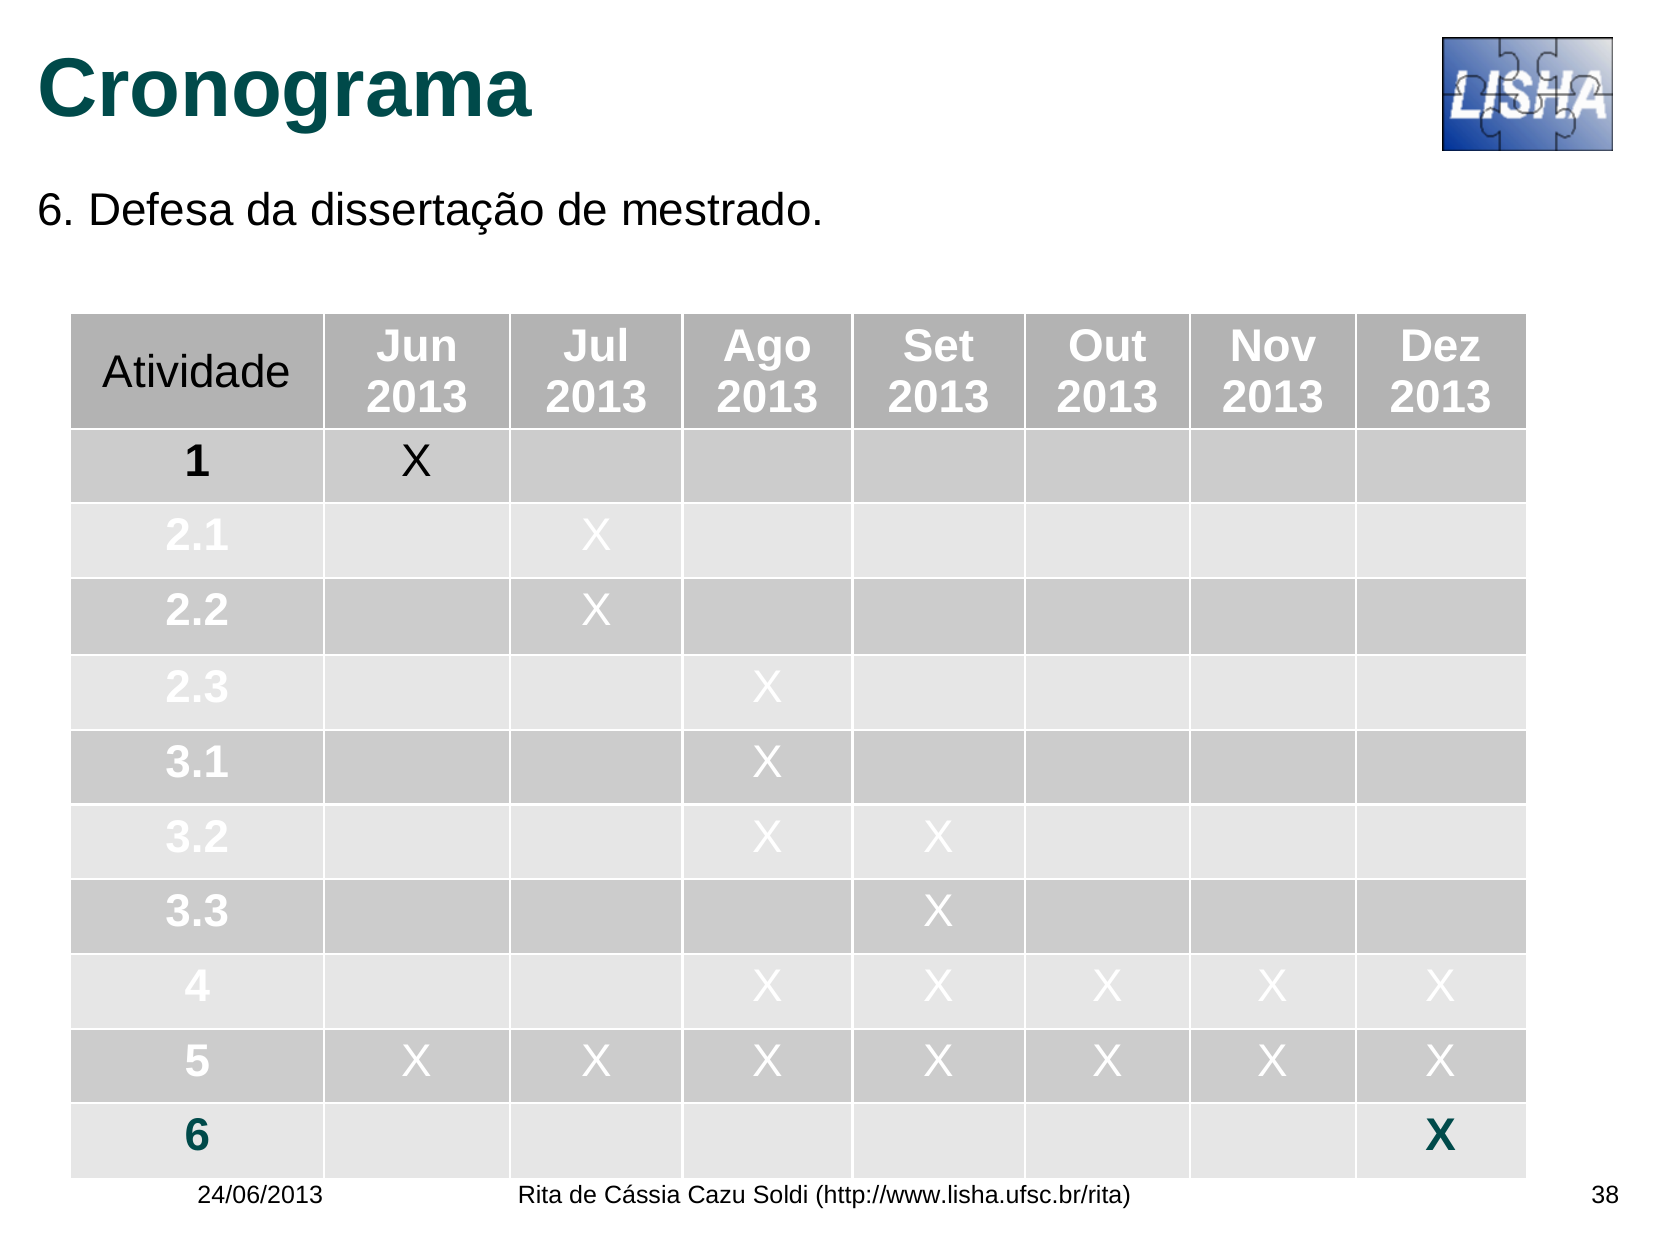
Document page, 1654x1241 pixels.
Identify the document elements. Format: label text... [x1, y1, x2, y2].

table_cell [511, 1104, 681, 1178]
table_cell 6 [71, 1104, 323, 1178]
table_cell [684, 430, 851, 502]
table_cell X [1026, 955, 1189, 1028]
list 6. Defesa da dissertação de mestrado. [37, 183, 1613, 296]
table_cell X [325, 1030, 509, 1102]
table_cell [1191, 731, 1355, 803]
table_cell [325, 731, 509, 803]
table_cell [1357, 430, 1526, 502]
table_cell 3.1 [71, 731, 323, 803]
table_cell [325, 579, 509, 654]
table_cell [325, 656, 509, 729]
table_cell [1026, 504, 1189, 577]
table_header Nov 2013 [1191, 314, 1355, 428]
table_cell [684, 504, 851, 577]
table_cell [854, 1104, 1024, 1178]
table_cell 1 [71, 430, 323, 502]
table_cell [1026, 731, 1189, 803]
table_cell X [684, 656, 851, 729]
table_cell [1191, 579, 1355, 654]
table_cell [1026, 579, 1189, 654]
table_header Set 2013 [854, 314, 1024, 428]
table_cell X [1357, 1030, 1526, 1102]
table_cell X [511, 1030, 681, 1102]
table_cell [1191, 1104, 1355, 1178]
table_cell [1357, 731, 1526, 803]
table_cell 2.1 [71, 504, 323, 577]
table_cell X [684, 731, 851, 803]
table_cell [1026, 806, 1189, 878]
table_cell [1191, 806, 1355, 878]
table_cell [854, 731, 1024, 803]
table_cell 3.3 [71, 880, 323, 953]
table_cell [511, 430, 681, 502]
table_cell [511, 955, 681, 1028]
table_header Jun 2013 [325, 314, 509, 428]
table_header Atividade [71, 314, 323, 428]
table_cell [511, 656, 681, 729]
table_cell [325, 955, 509, 1028]
table_header Out 2013 [1026, 314, 1189, 428]
table_header Ago 2013 [684, 314, 851, 428]
picture [1442, 37, 1613, 151]
table_cell [1026, 656, 1189, 729]
table_cell [1357, 880, 1526, 953]
table_cell X [854, 1030, 1024, 1102]
table_cell X [511, 504, 681, 577]
table_cell [1357, 656, 1526, 729]
table_cell [1191, 504, 1355, 577]
table_cell [684, 880, 851, 953]
table_cell X [1191, 1030, 1355, 1102]
table_cell X [1357, 955, 1526, 1028]
table_cell [1026, 880, 1189, 953]
table_header Dez 2013 [1357, 314, 1526, 428]
table_cell [1191, 656, 1355, 729]
table_cell [511, 806, 681, 878]
table_cell X [684, 955, 851, 1028]
table_cell [325, 880, 509, 953]
table_cell [1026, 430, 1189, 502]
table_cell X [854, 806, 1024, 878]
table_cell X [1357, 1104, 1526, 1178]
table_cell [1026, 1104, 1189, 1178]
table_cell [1357, 806, 1526, 878]
table_cell X [325, 430, 509, 502]
table_header Jul 2013 [511, 314, 681, 428]
table_cell [325, 806, 509, 878]
table_cell X [854, 955, 1024, 1028]
table_cell [854, 656, 1024, 729]
table_cell [511, 731, 681, 803]
table_cell X [684, 1030, 851, 1102]
table_cell 2.3 [71, 656, 323, 729]
table_cell X [854, 880, 1024, 953]
table_cell [684, 579, 851, 654]
table_cell [684, 1104, 851, 1178]
table_cell 2.2 [71, 579, 323, 654]
table_cell [854, 504, 1024, 577]
table_cell [854, 579, 1024, 654]
table_cell [1191, 430, 1355, 502]
table_cell X [1191, 955, 1355, 1028]
table_cell X [511, 579, 681, 654]
table_cell [1357, 579, 1526, 654]
title Cronograma [37, 37, 1426, 151]
table_cell 5 [71, 1030, 323, 1102]
table_cell X [1026, 1030, 1189, 1102]
table_cell [325, 1104, 509, 1178]
table_cell [1191, 880, 1355, 953]
table_cell [1357, 504, 1526, 577]
table_cell 3.2 [71, 806, 323, 878]
table_cell X [684, 806, 851, 878]
table_cell [325, 504, 509, 577]
table_cell [854, 430, 1024, 502]
table_cell 4 [71, 955, 323, 1028]
table_cell [511, 880, 681, 953]
